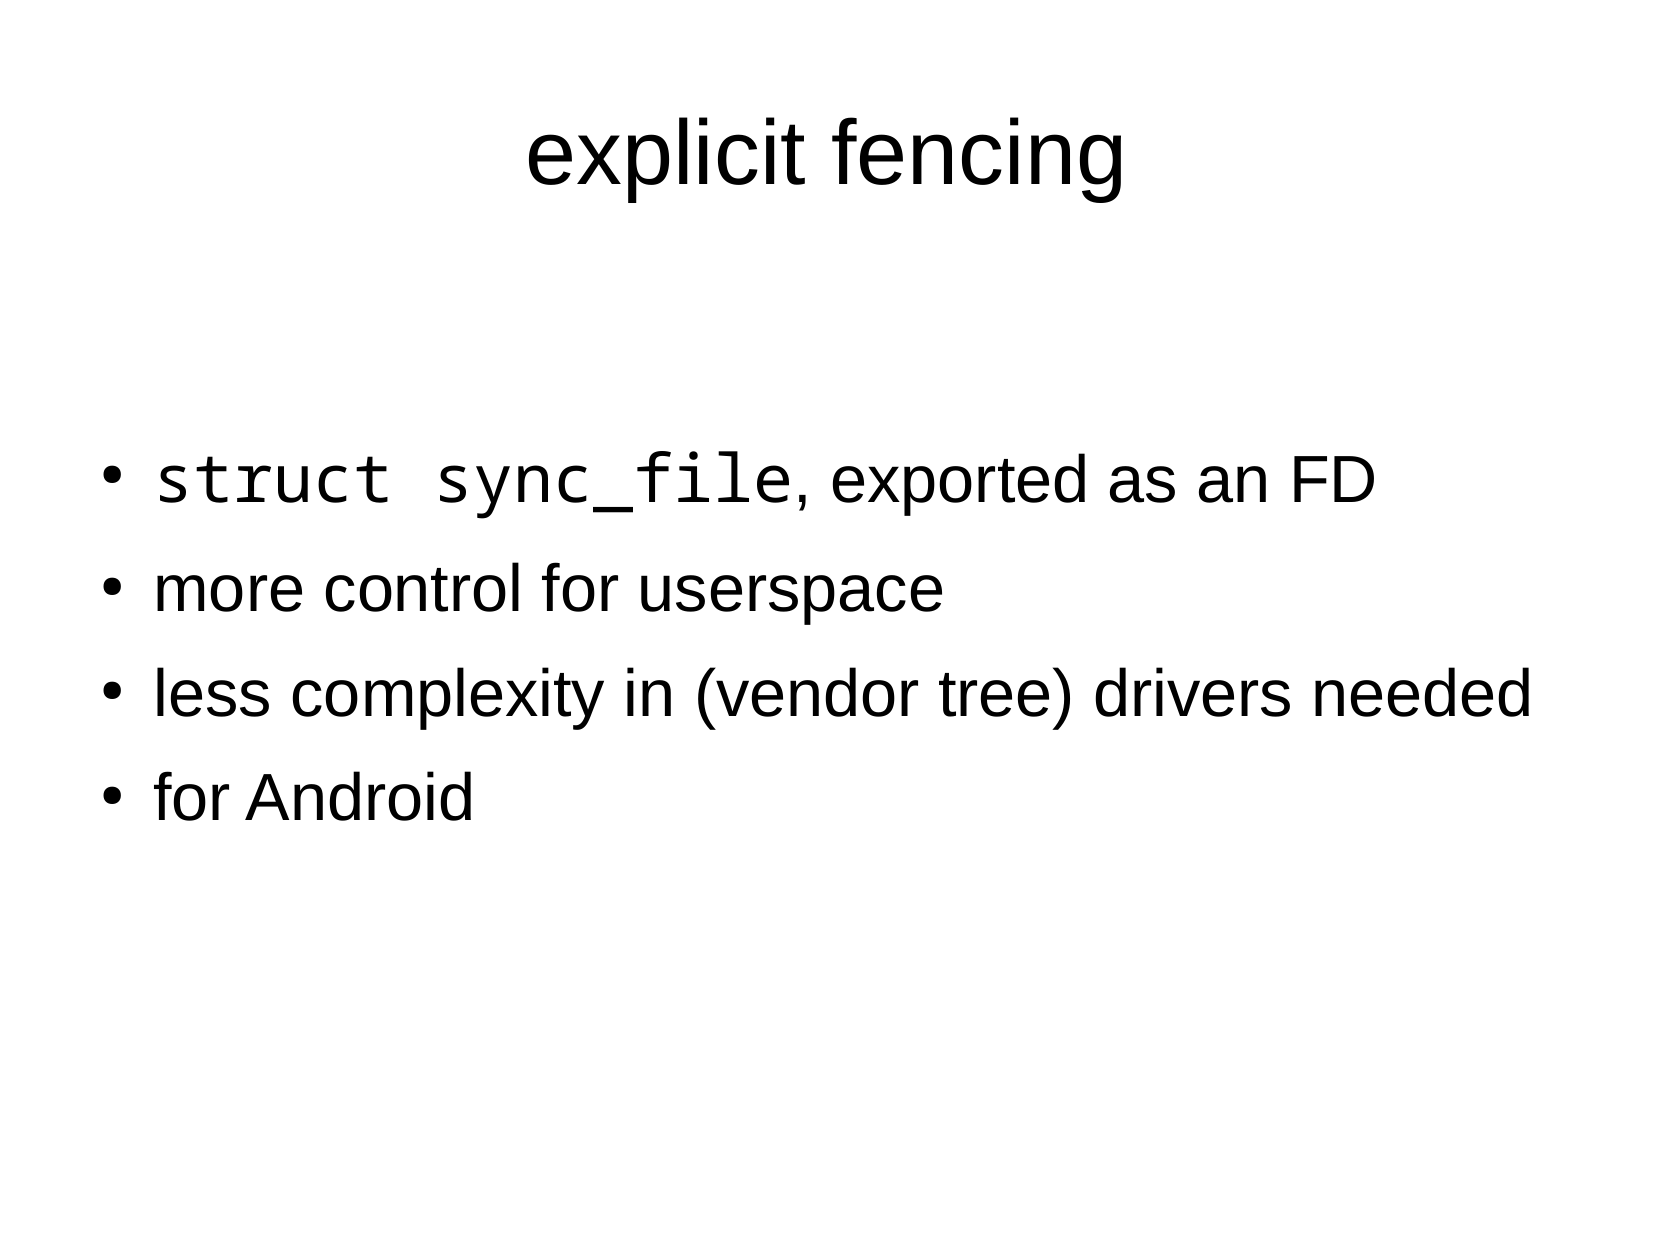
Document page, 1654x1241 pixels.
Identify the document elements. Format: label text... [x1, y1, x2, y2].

title explicit fencing [82, 49, 1571, 257]
list struct sync_file, exported as an FD more control for userspace less complexity in (vendor tree) drivers needed for Android [82, 431, 1571, 1021]
